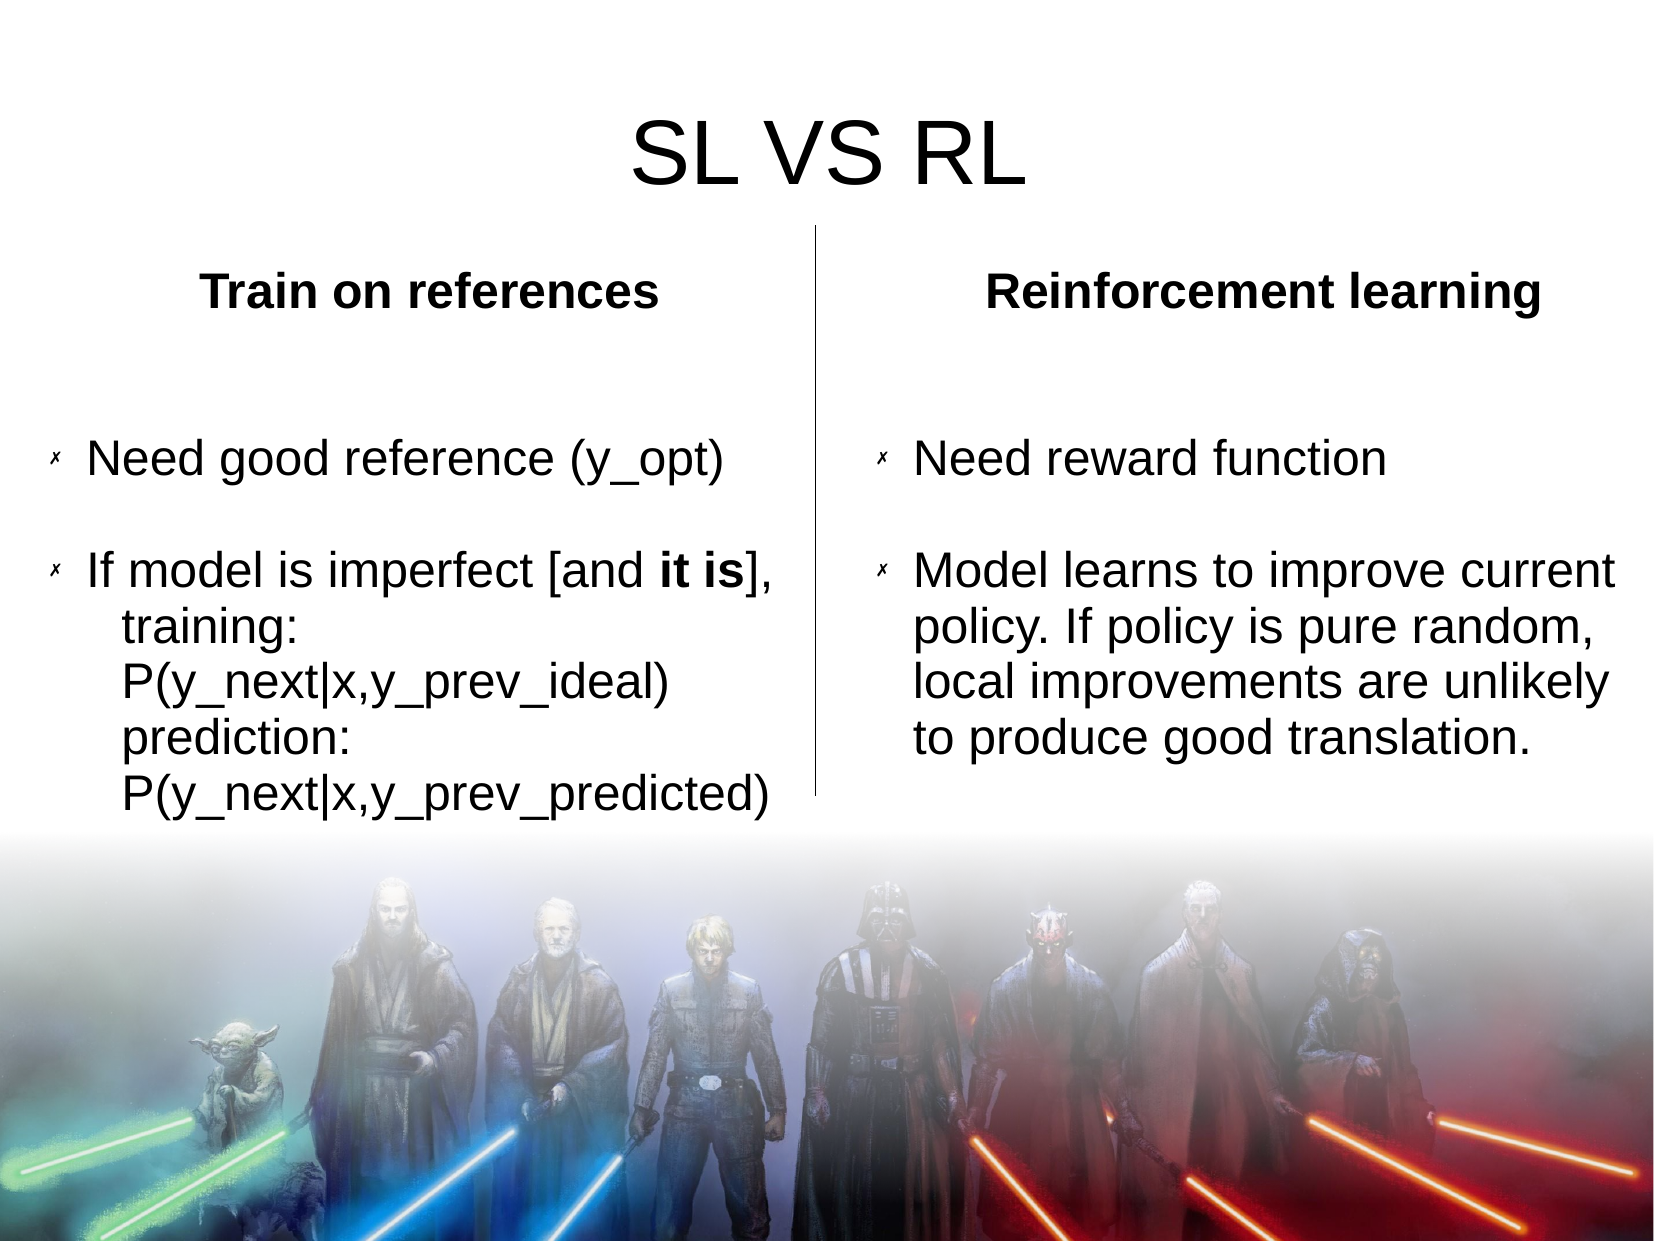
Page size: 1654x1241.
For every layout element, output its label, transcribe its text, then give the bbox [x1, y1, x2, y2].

text_box Reinforcement learning Need reward function Model learns to improve current policy. If policy is pure random, local improvements are unlikely to produce good translation. [862, 255, 1654, 834]
title SL VS RL [23, 49, 1636, 257]
text_box Train on references Need good reference (y_opt) If model is imperfect [and it is], training: P(y_next|x,y_prev_ideal) prediction: P(y_next|x,y_prev_predicted) [35, 255, 816, 834]
picture [0, 830, 1654, 1241]
